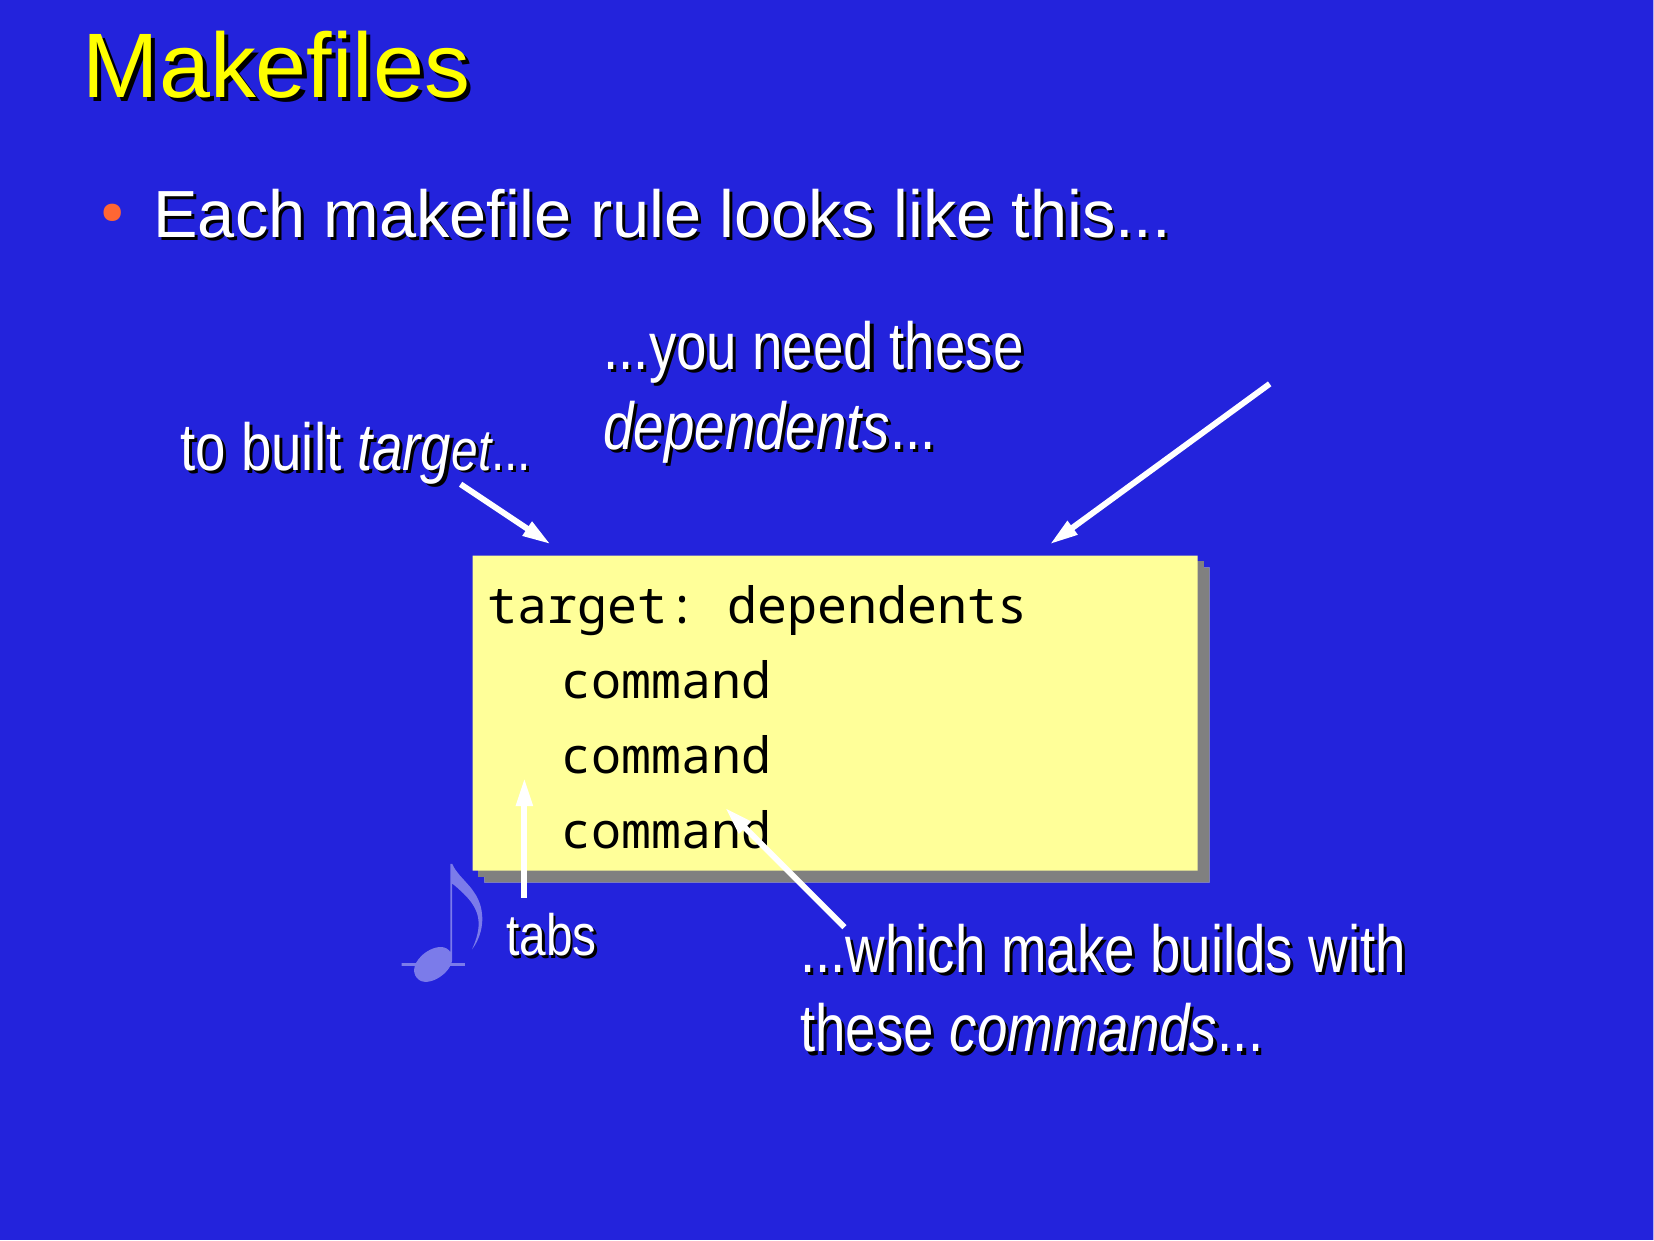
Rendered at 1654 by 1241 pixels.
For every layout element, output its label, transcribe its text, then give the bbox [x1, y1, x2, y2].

text_box ...you need these dependents... [588, 295, 1386, 471]
text_box target: dependents command command command [472, 555, 1198, 871]
list Each makefile rule looks like this... [82, 177, 1571, 1182]
text_box tabs [812, 889, 850, 897]
title Makefiles [82, 2, 1571, 130]
text_box [401, 863, 483, 982]
text_box to built target... [165, 395, 697, 492]
text_box tabs [491, 889, 809, 976]
text_box ...which make builds with these commands... [785, 897, 1495, 1074]
